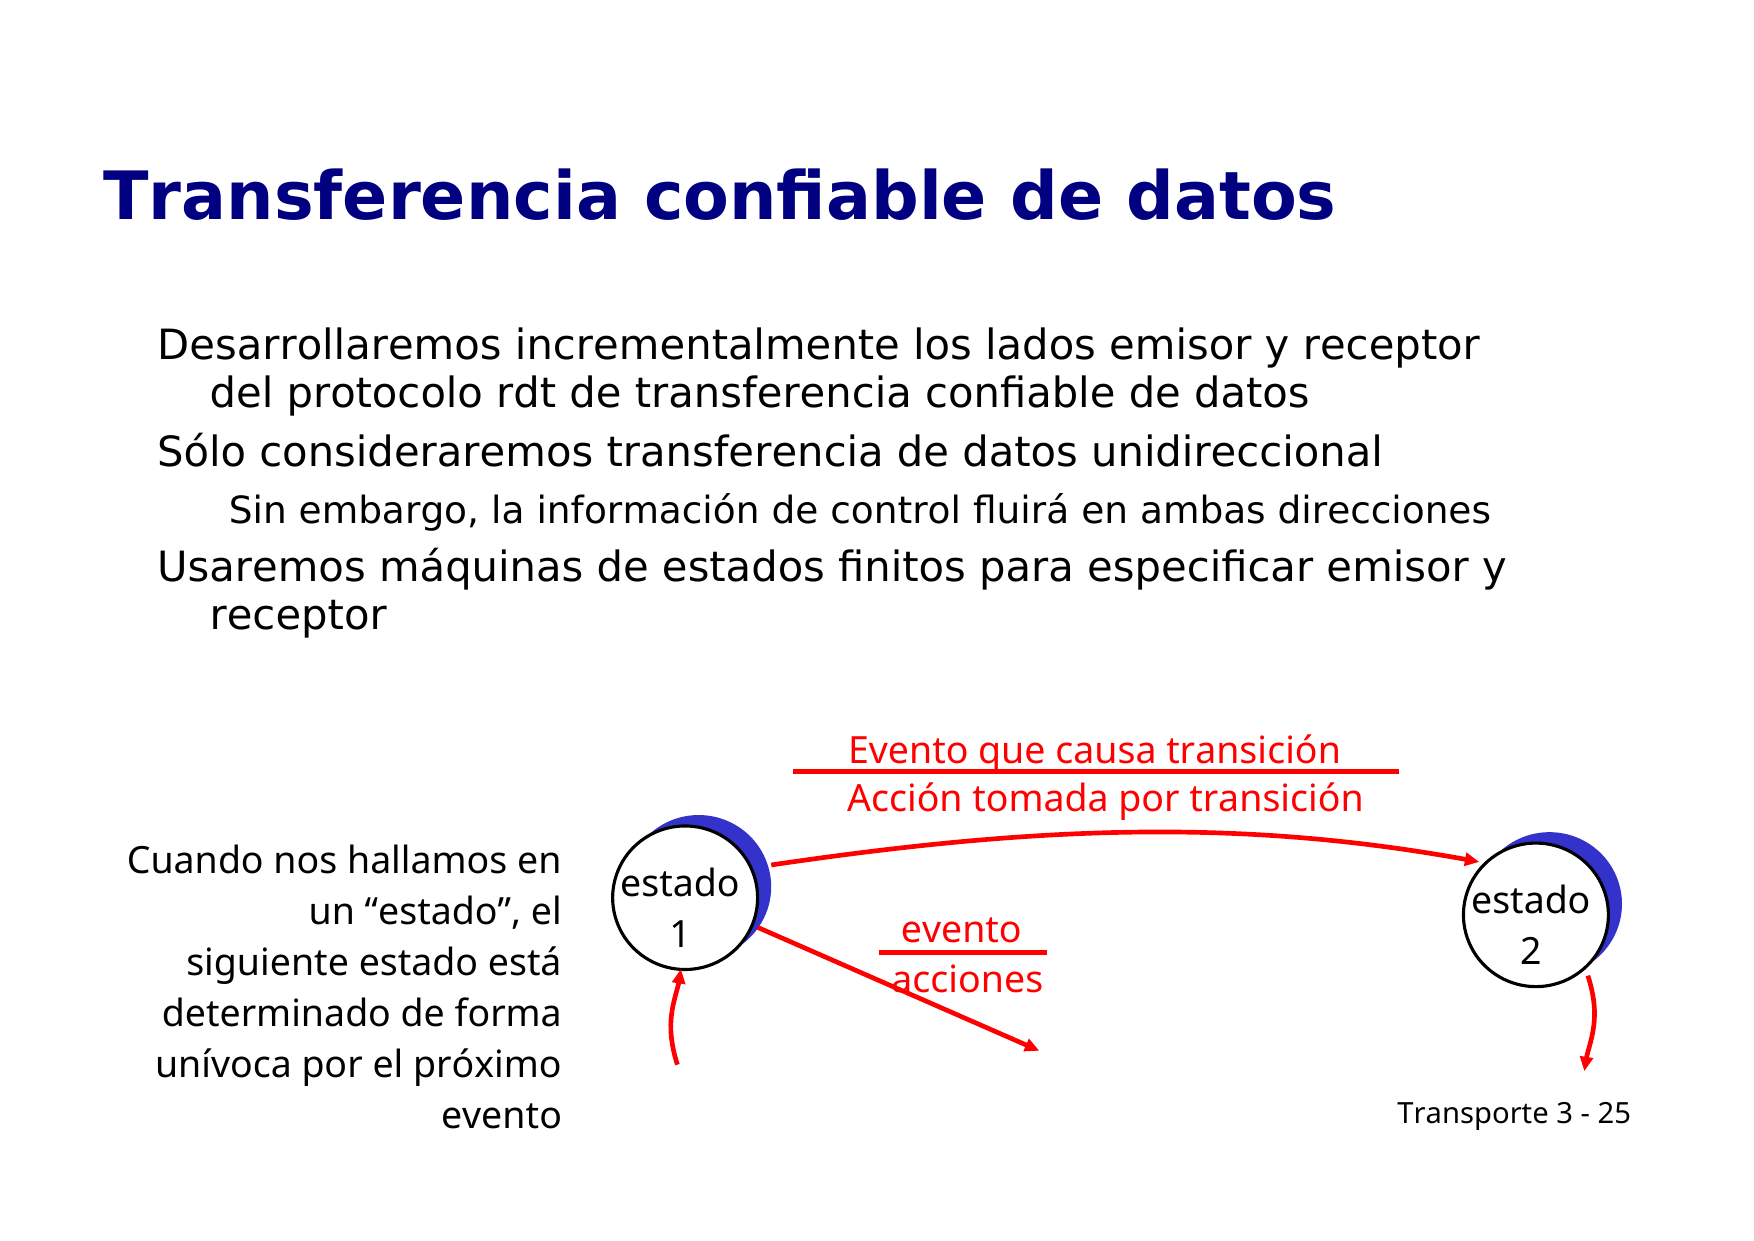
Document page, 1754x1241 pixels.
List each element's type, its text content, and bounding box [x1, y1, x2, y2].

text_box Acción tomada por transición [832, 763, 1380, 769]
text_box Evento que causa transición [833, 715, 1357, 763]
list Desarrollaremos incrementalmente los lados emisor y receptor del protocolo rdt de transferencia confiable de datos Sólo consideraremos transferencia de datos unidireccional Sin embargo, la información de control fluirá en ambas direcciones Usaremos máquinas de estados finitos para especificar emisor y receptor [154, 320, 1546, 1082]
text_box acciones [876, 944, 1059, 1012]
text_box Acción tomada por transición [832, 774, 1380, 831]
text_box [632, 815, 772, 932]
text_box evento [886, 895, 1037, 944]
text_box Cuando nos hallamos en un “estado”, el siguiente estado está determinado de forma unívoca por el próximo evento [80, 825, 577, 1029]
text_box estado 2 [1456, 866, 1606, 984]
title Transferencia confiable de datos [88, 87, 1654, 305]
text_box estado 1 [605, 848, 755, 967]
text_box [1482, 832, 1623, 949]
